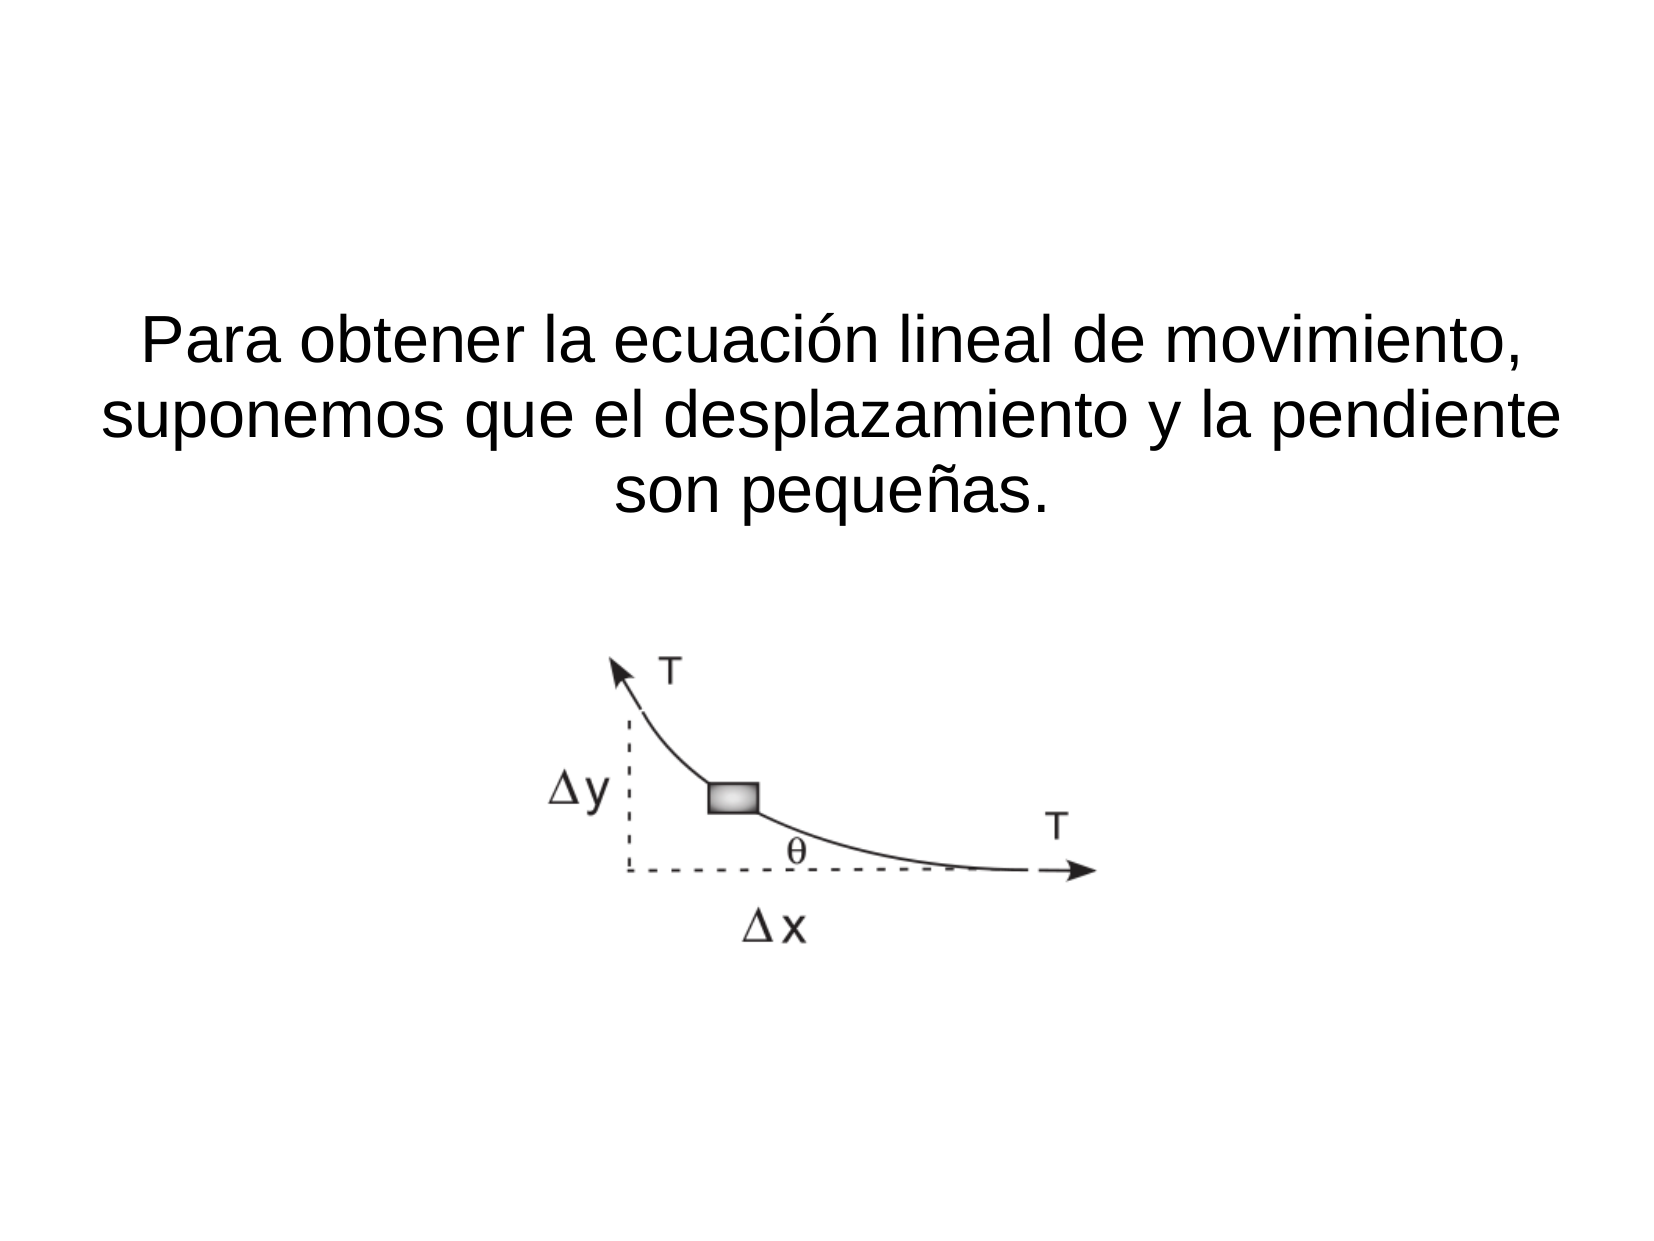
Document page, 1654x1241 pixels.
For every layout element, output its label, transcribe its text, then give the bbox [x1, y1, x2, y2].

subtitle Para obtener la ecuación lineal de movimiento, suponemos que el desplazamiento y la pendiente son pequeñas. [88, 61, 1577, 768]
picture [531, 630, 1130, 975]
